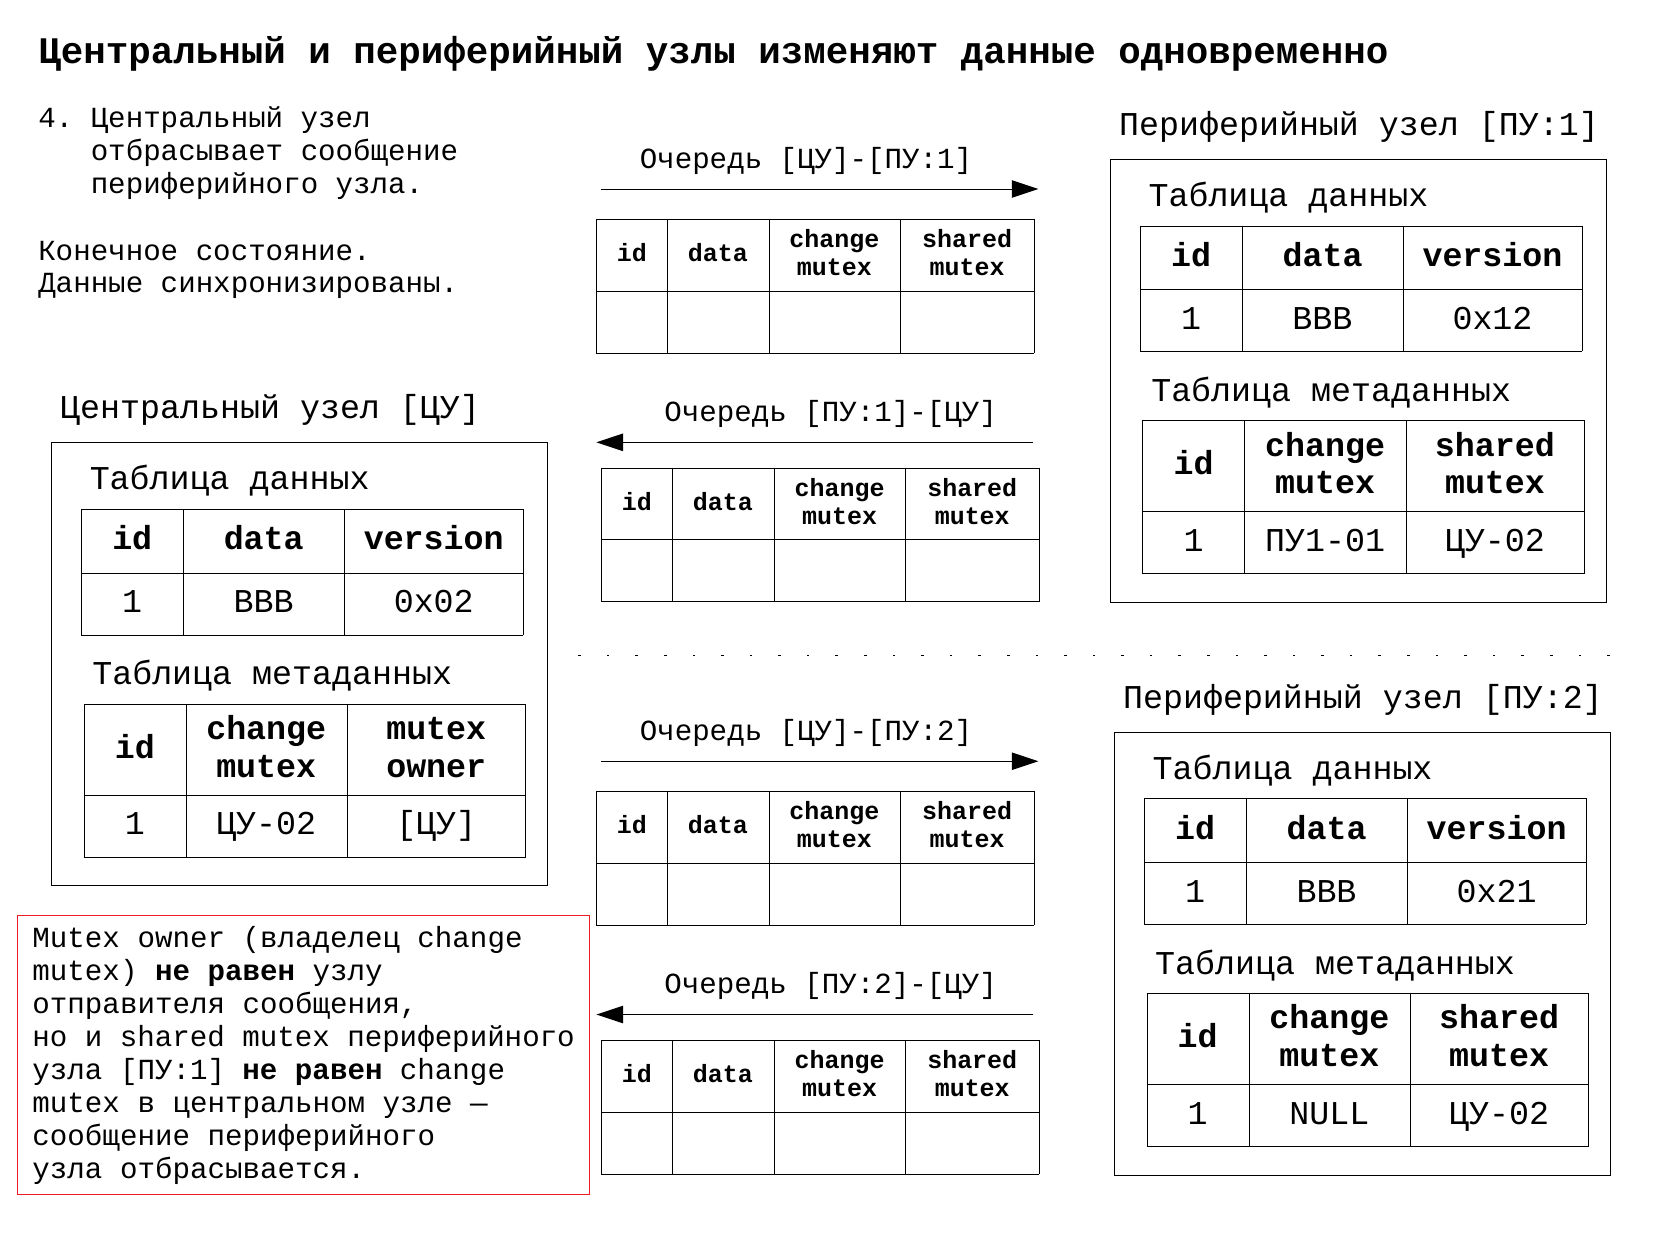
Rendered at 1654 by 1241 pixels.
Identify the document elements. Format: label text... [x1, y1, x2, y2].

table_header data [668, 792, 769, 863]
table_cell [ЦУ] [348, 796, 525, 857]
table_cell [770, 292, 900, 353]
table_cell [668, 292, 769, 353]
table_cell [597, 292, 667, 353]
text_box Периферийный узел [ПУ:2] [1108, 673, 1619, 726]
table_cell [775, 540, 905, 601]
table_header id [602, 469, 672, 539]
table_cell NULL [1250, 1085, 1410, 1146]
table_header id [85, 705, 186, 795]
text_box Очередь [ПУ:2]-[ЦУ] [649, 962, 1016, 1014]
table_cell [906, 540, 1039, 601]
table_header change mutex [1250, 994, 1410, 1084]
table_cell [668, 864, 769, 925]
table_cell [673, 540, 774, 601]
table_header data [673, 1041, 774, 1112]
table_header shared mutex [1411, 994, 1588, 1084]
text_box Таблица метаданных [1136, 366, 1527, 419]
text_box Очередь [ЦУ]-[ПУ:2] [624, 708, 992, 762]
table_header change mutex [775, 1041, 905, 1112]
table_cell BBB [1243, 290, 1403, 351]
text_box Таблица данных [75, 454, 385, 508]
text_box Центральный узел [ЦУ] [45, 383, 556, 437]
table_cell [906, 1113, 1039, 1174]
table_cell 1 [85, 796, 186, 857]
table_cell 0x12 [1404, 290, 1582, 351]
table_cell 1 [1143, 512, 1244, 573]
table_header version [1404, 227, 1582, 289]
table_cell ЦУ-02 [1407, 512, 1584, 573]
table_header id [82, 510, 183, 573]
table_header change mutex [770, 792, 900, 863]
table_cell 0x02 [345, 574, 523, 635]
table_cell 1 [1141, 290, 1242, 351]
table_header data [673, 469, 774, 539]
table_header id [1143, 421, 1244, 511]
table_header id [597, 792, 667, 863]
table_header change mutex [1245, 421, 1406, 511]
table_cell BBB [1247, 863, 1407, 924]
table_header change mutex [775, 469, 905, 539]
table_header id [1141, 227, 1242, 289]
text_box Очередь [ЦУ]-[ПУ:1] [624, 136, 992, 189]
table_cell 1 [1145, 863, 1246, 924]
text_box [51, 442, 548, 886]
table_cell ЦУ-02 [1411, 1085, 1588, 1146]
table_cell [901, 864, 1034, 925]
table_header shared mutex [1407, 421, 1584, 511]
table_header id [1145, 799, 1246, 862]
table_header id [602, 1041, 672, 1112]
text_box Центральный и периферийный узлы изменяют данные одновременно [23, 25, 1404, 83]
table_header shared mutex [906, 469, 1039, 539]
text_box [1110, 159, 1607, 603]
table_cell ПУ1-01 [1245, 512, 1406, 573]
table_header id [597, 220, 667, 291]
table_cell [597, 864, 667, 925]
table_header shared mutex [901, 220, 1034, 291]
table_header change mutex [770, 220, 900, 291]
table_header id [1148, 994, 1249, 1084]
text_box 4. Центральный узел отбрасывает сообщение периферийного узла. Конечное состояние. Данные синхронизированы. [23, 96, 485, 310]
table_header version [345, 510, 523, 573]
table_header version [1408, 799, 1586, 862]
text_box Таблица данных [1137, 744, 1448, 797]
table_header shared mutex [906, 1041, 1039, 1112]
table_cell [673, 1113, 774, 1174]
table_header change mutex [187, 705, 347, 795]
table_header data [668, 220, 769, 291]
table_header shared mutex [901, 792, 1034, 863]
text_box Очередь [ПУ:1]-[ЦУ] [649, 389, 1016, 442]
text_box Таблица данных [1133, 171, 1444, 224]
table_header data [1243, 227, 1403, 289]
table_cell 1 [82, 574, 183, 635]
table_header mutex owner [348, 705, 525, 795]
text_box Таблица метаданных [1140, 938, 1531, 992]
table_cell ЦУ-02 [187, 796, 347, 857]
table_cell 0x21 [1408, 863, 1586, 924]
table_header data [184, 510, 344, 573]
table_cell [770, 864, 900, 925]
table_cell 1 [1148, 1085, 1249, 1146]
table_header data [1247, 799, 1407, 862]
table_cell BBB [184, 574, 344, 635]
text_box Mutex owner (владелец change mutex) не равен узлу отправителя сообщения, но и shared mutex периферийного узла [ПУ:1] не равен change mutex в центральном узле — сообщение периферийного узла отбрасывается. [17, 915, 590, 1195]
table_cell [602, 1113, 672, 1174]
text_box [1114, 732, 1611, 1176]
table_cell [901, 292, 1034, 353]
text_box Таблица метаданных [77, 649, 468, 703]
table_cell [602, 540, 672, 601]
table_cell [775, 1113, 905, 1174]
text_box Периферийный узел [ПУ:1] [1104, 100, 1614, 153]
